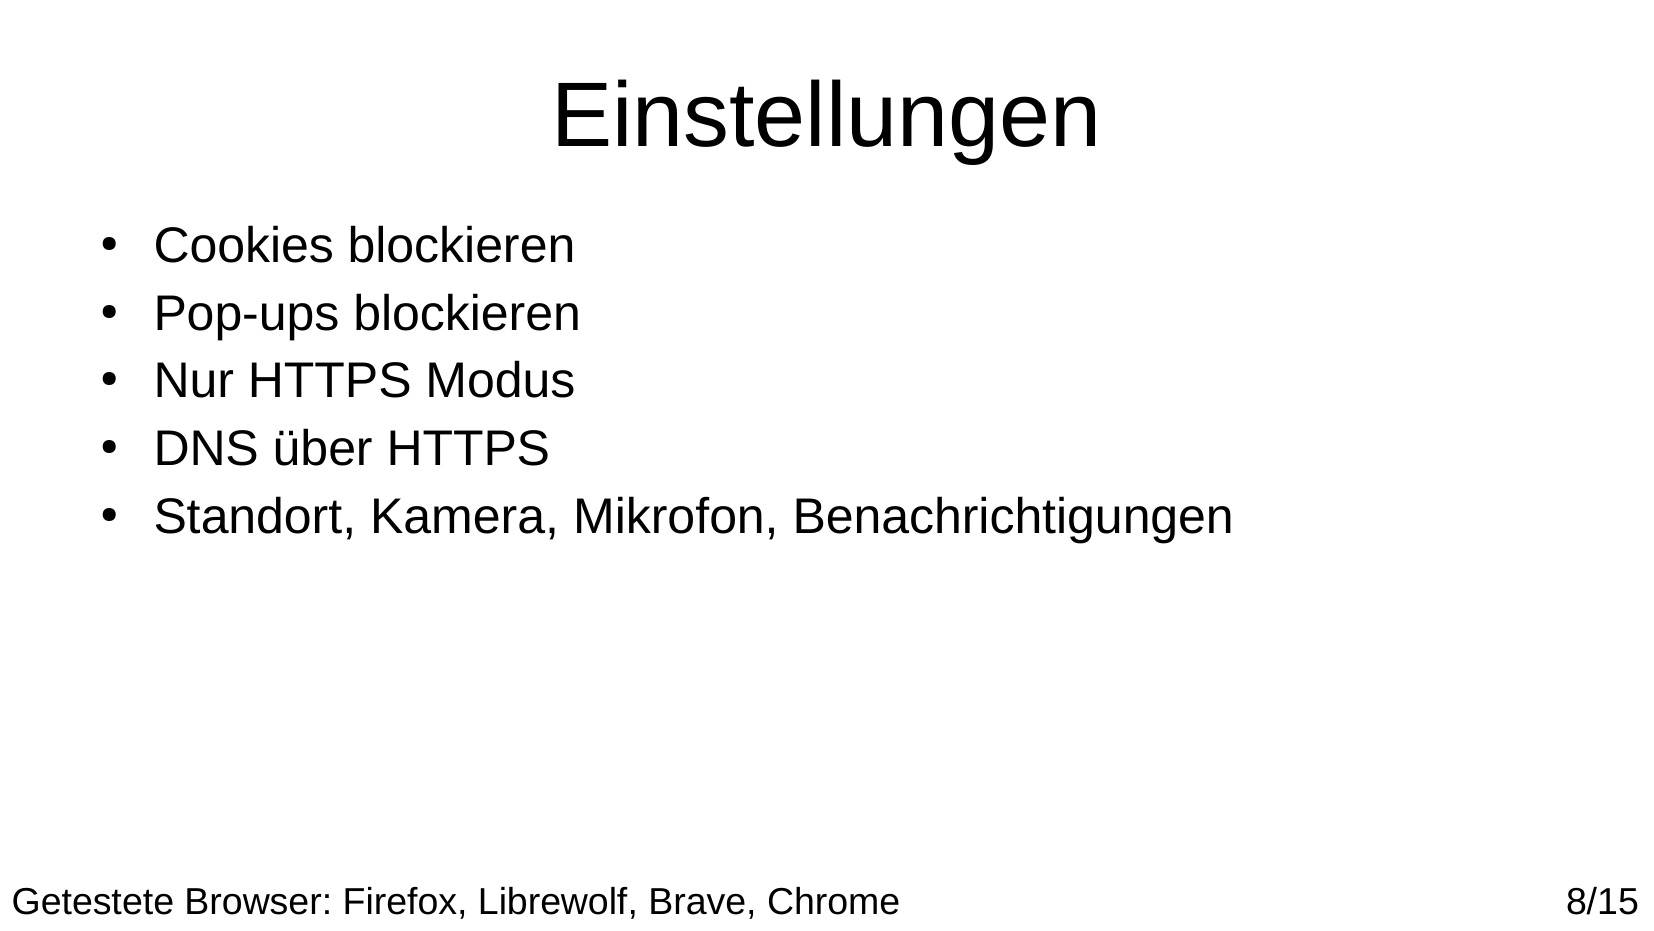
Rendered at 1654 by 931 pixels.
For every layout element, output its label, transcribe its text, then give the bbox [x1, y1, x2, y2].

title Einstellungen [82, 37, 1571, 193]
list Cookies blockieren Pop-ups blockieren Nur HTTPS Modus DNS über HTTPS Standort, Kamera, Mikrofon, Benachrichtigungen [82, 217, 1571, 857]
text_box Getestete Browser: Firefox, Librewolf, Brave, Chrome [0, 873, 916, 931]
text_box 8/15 [1551, 873, 1654, 931]
